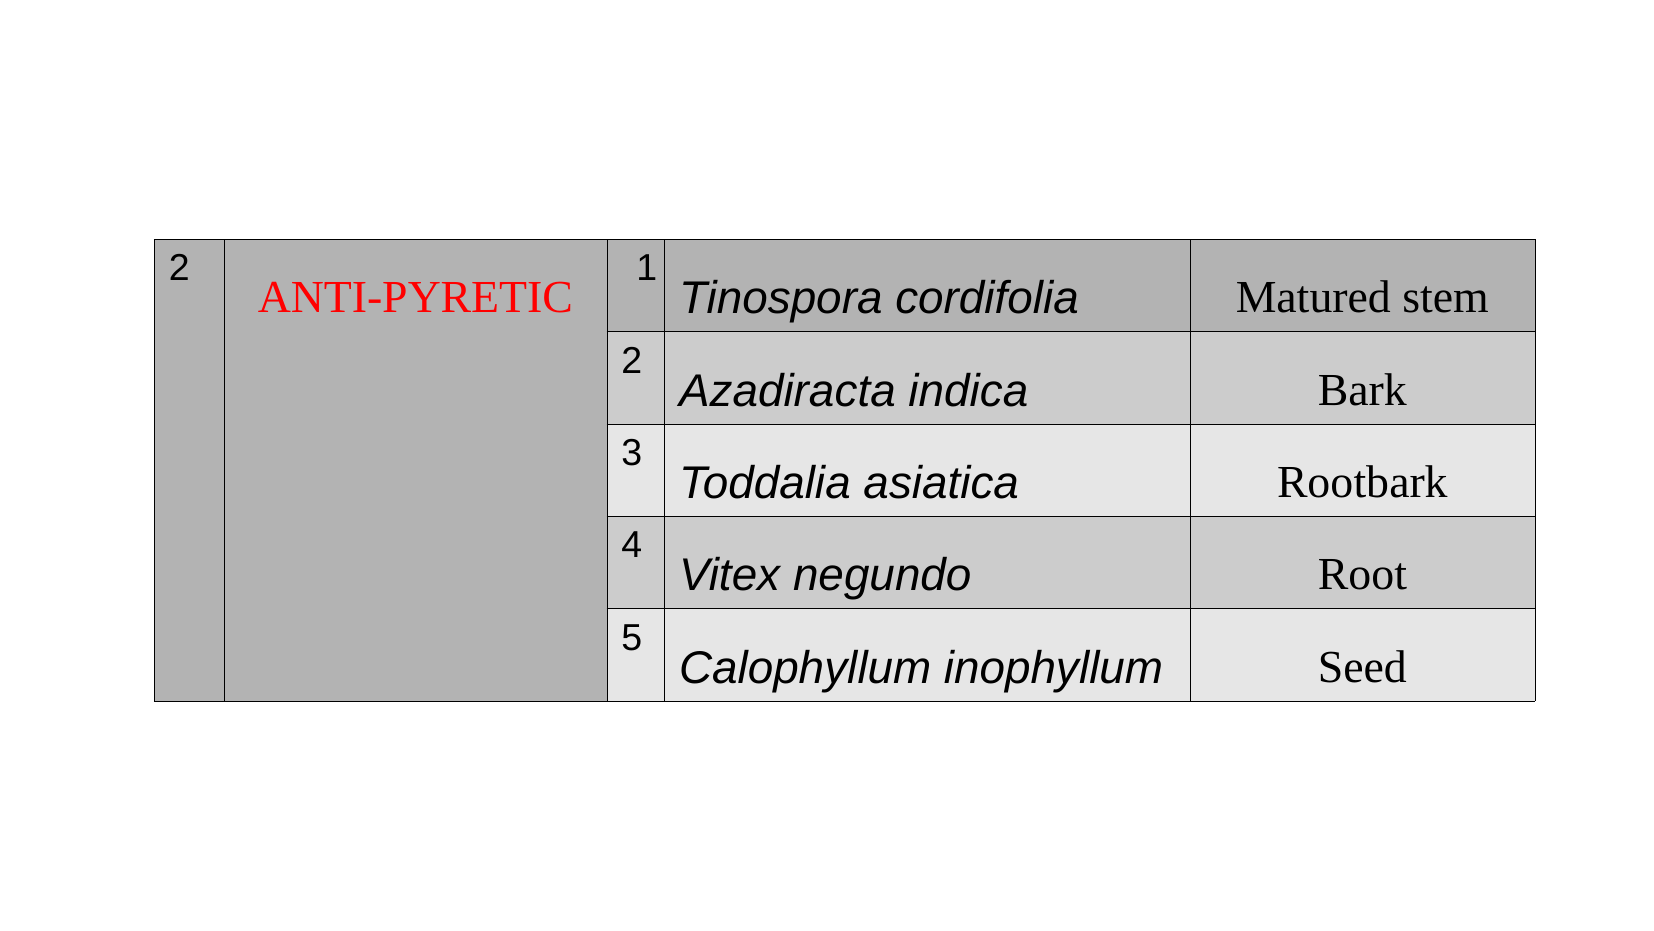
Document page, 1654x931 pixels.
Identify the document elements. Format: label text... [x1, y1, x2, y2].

table_header Tinospora cordifolia [665, 240, 1190, 331]
table_cell Toddalia asiatica [665, 425, 1190, 516]
table_cell 2 [608, 332, 664, 424]
table_header 1 [608, 240, 664, 331]
table_cell 3 [608, 425, 664, 516]
table_cell 4 [608, 517, 664, 608]
table_header 2 [155, 240, 224, 701]
table_cell 5 [608, 609, 664, 701]
table_cell Calophyllum inophyllum [665, 609, 1190, 701]
table_cell Vitex negundo [665, 517, 1190, 608]
table_cell Azadiracta indica [665, 332, 1190, 424]
table_header ANTI-PYRETIC [225, 240, 607, 701]
table_header Matured stem [1191, 240, 1535, 331]
table_cell Bark [1191, 332, 1535, 424]
table_cell Rootbark [1191, 425, 1535, 516]
table_cell Root [1191, 517, 1535, 608]
table_cell Seed [1191, 609, 1535, 701]
